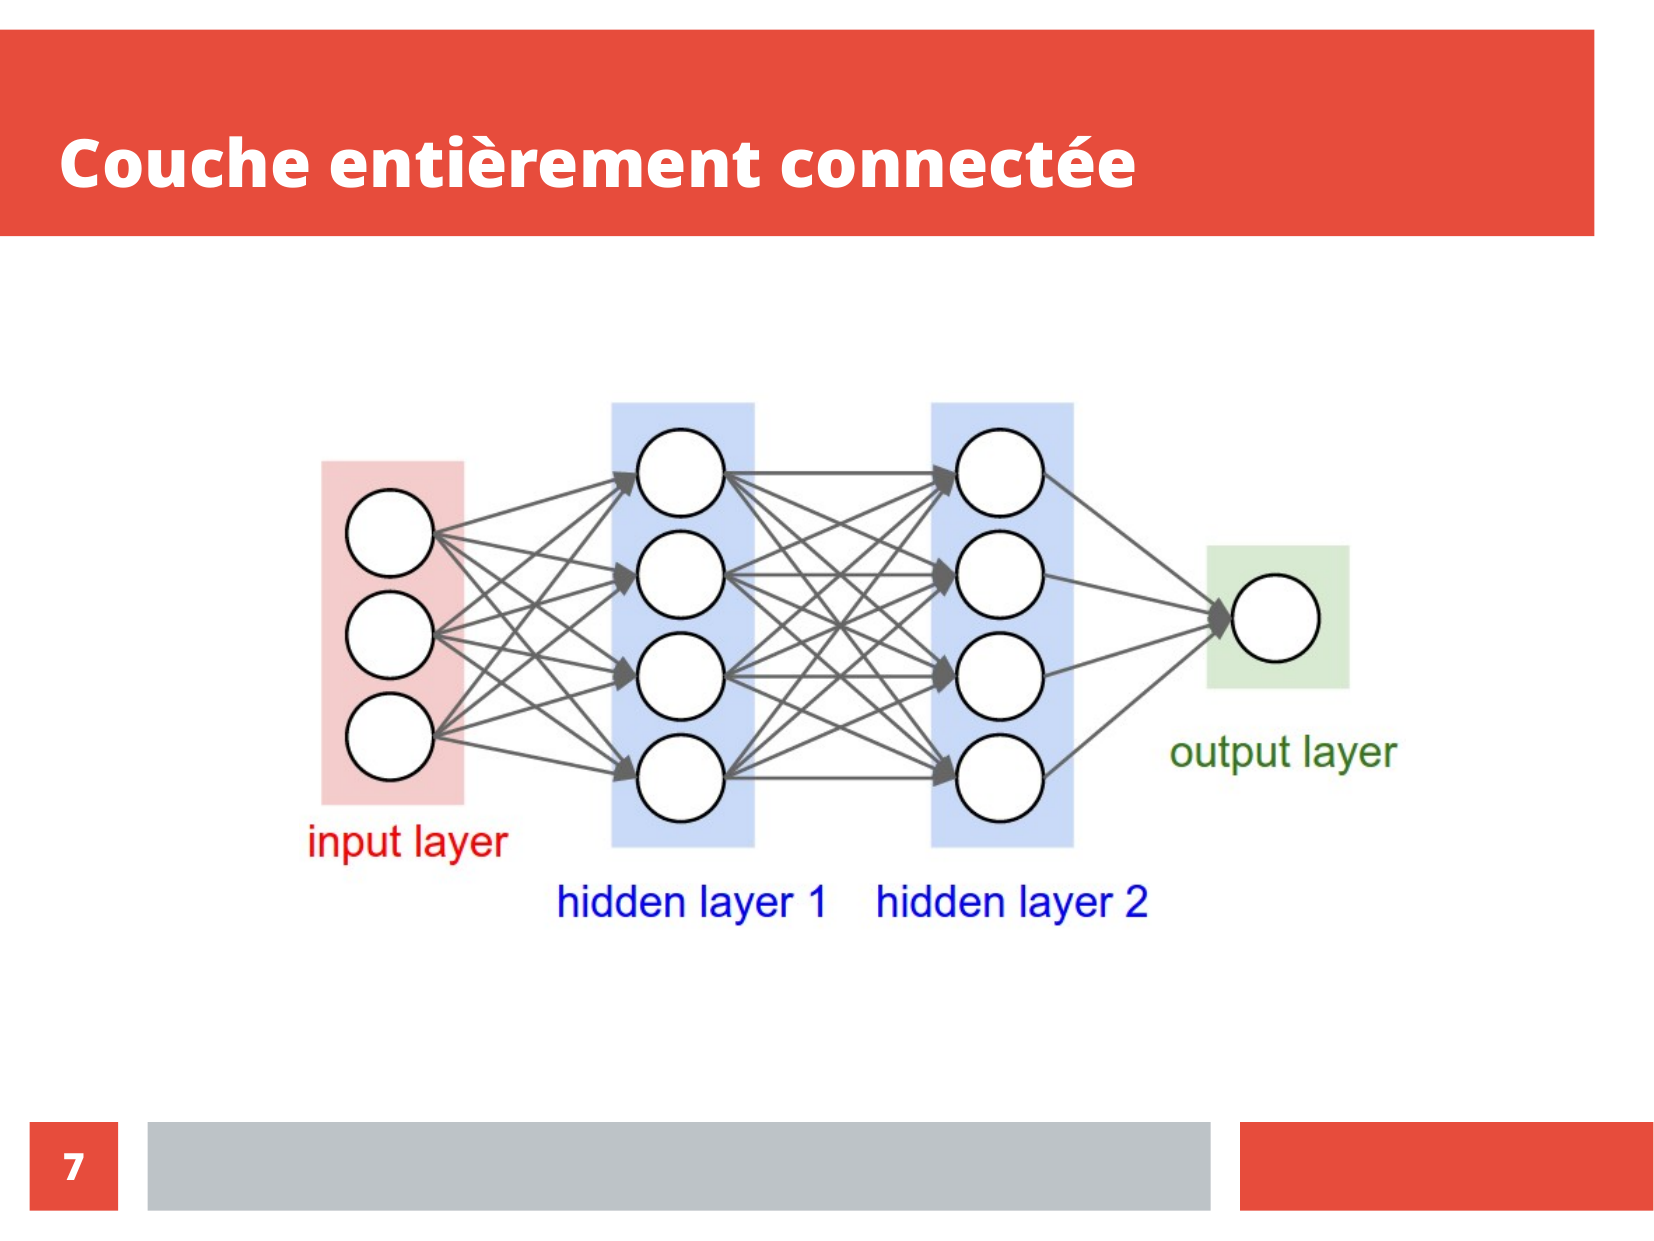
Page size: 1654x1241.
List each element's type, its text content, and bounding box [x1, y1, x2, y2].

picture [299, 390, 1406, 934]
title Couche entièrement connectée [59, 59, 1595, 207]
